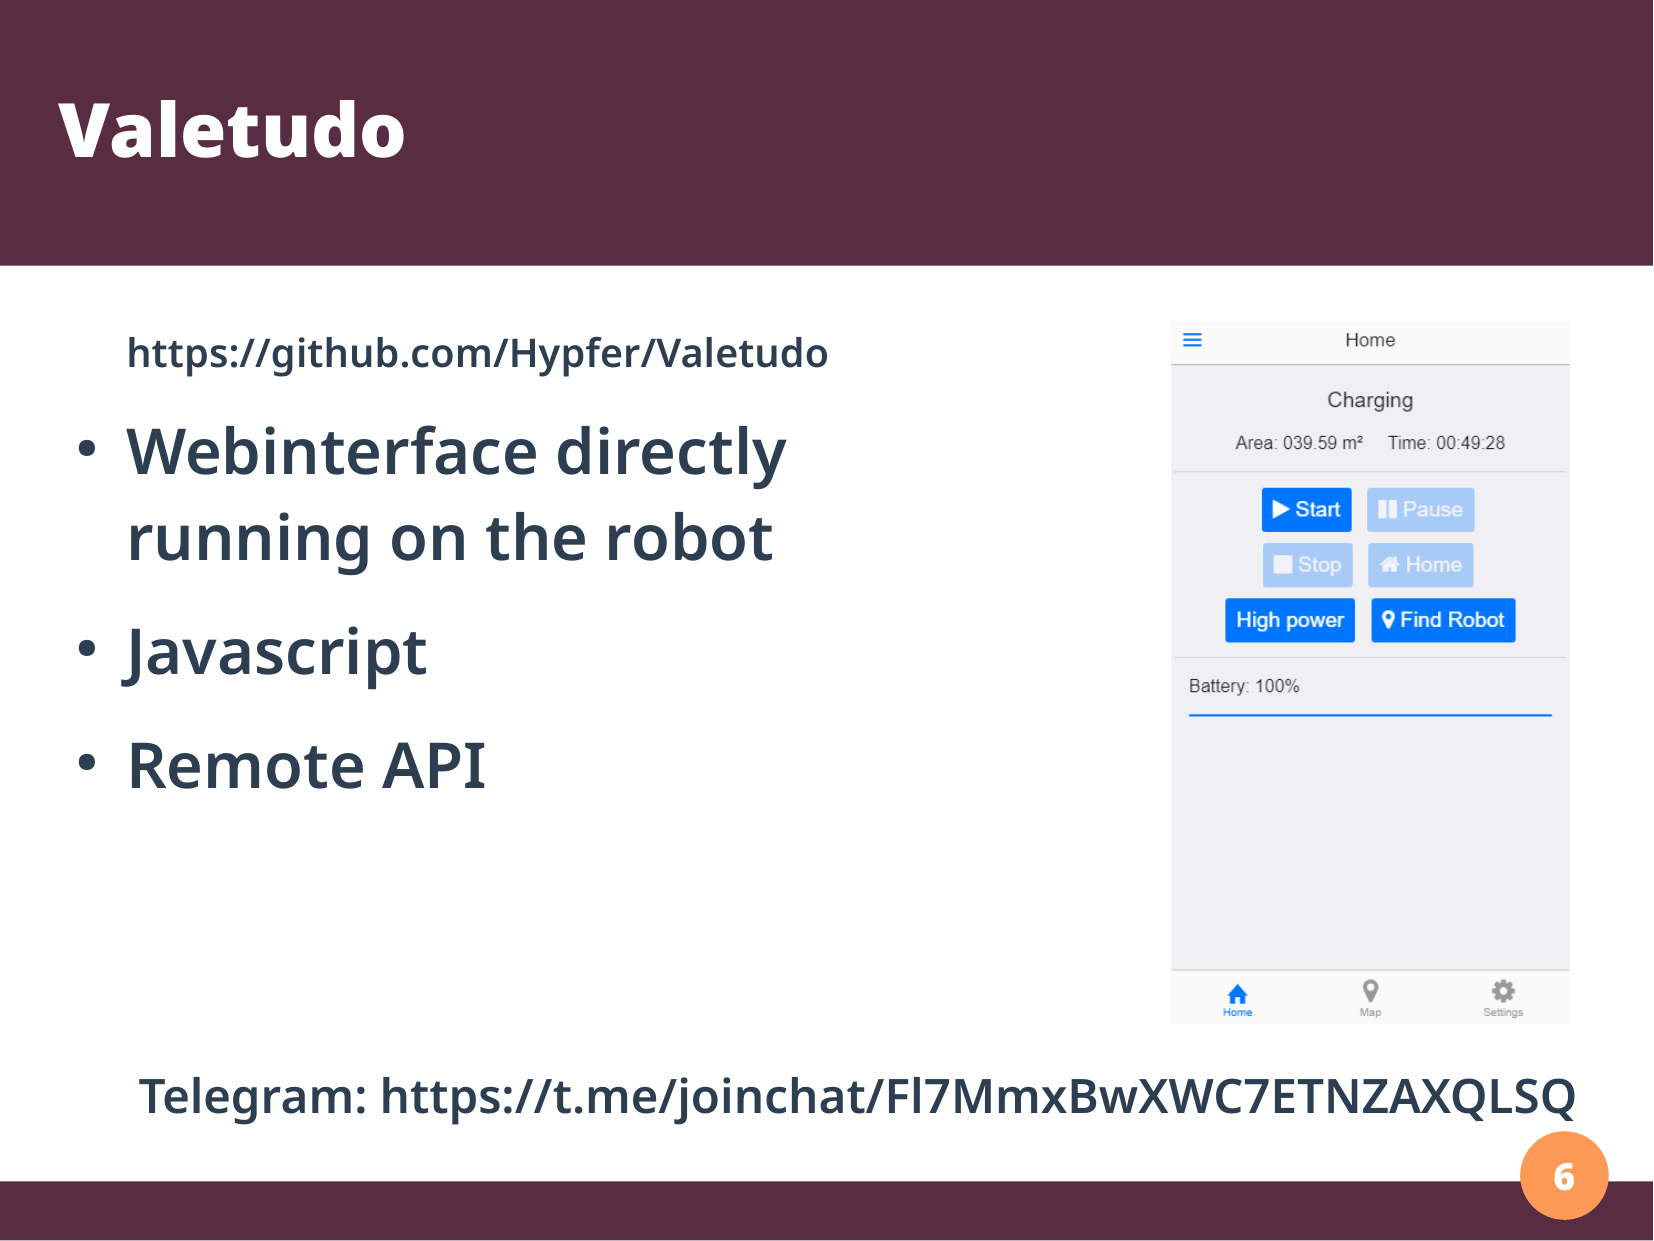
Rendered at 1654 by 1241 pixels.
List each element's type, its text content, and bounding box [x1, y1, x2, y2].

list https://github.com/Hypfer/Valetudo Webinterface directly running on the robot Javascript Remote API Telegram: https://t.me/joinchat/Fl7MmxBwXWC7ETNZAXQLSQ [58, 324, 1594, 1152]
picture [1169, 321, 1571, 1027]
title Valetudo [58, 49, 1594, 207]
